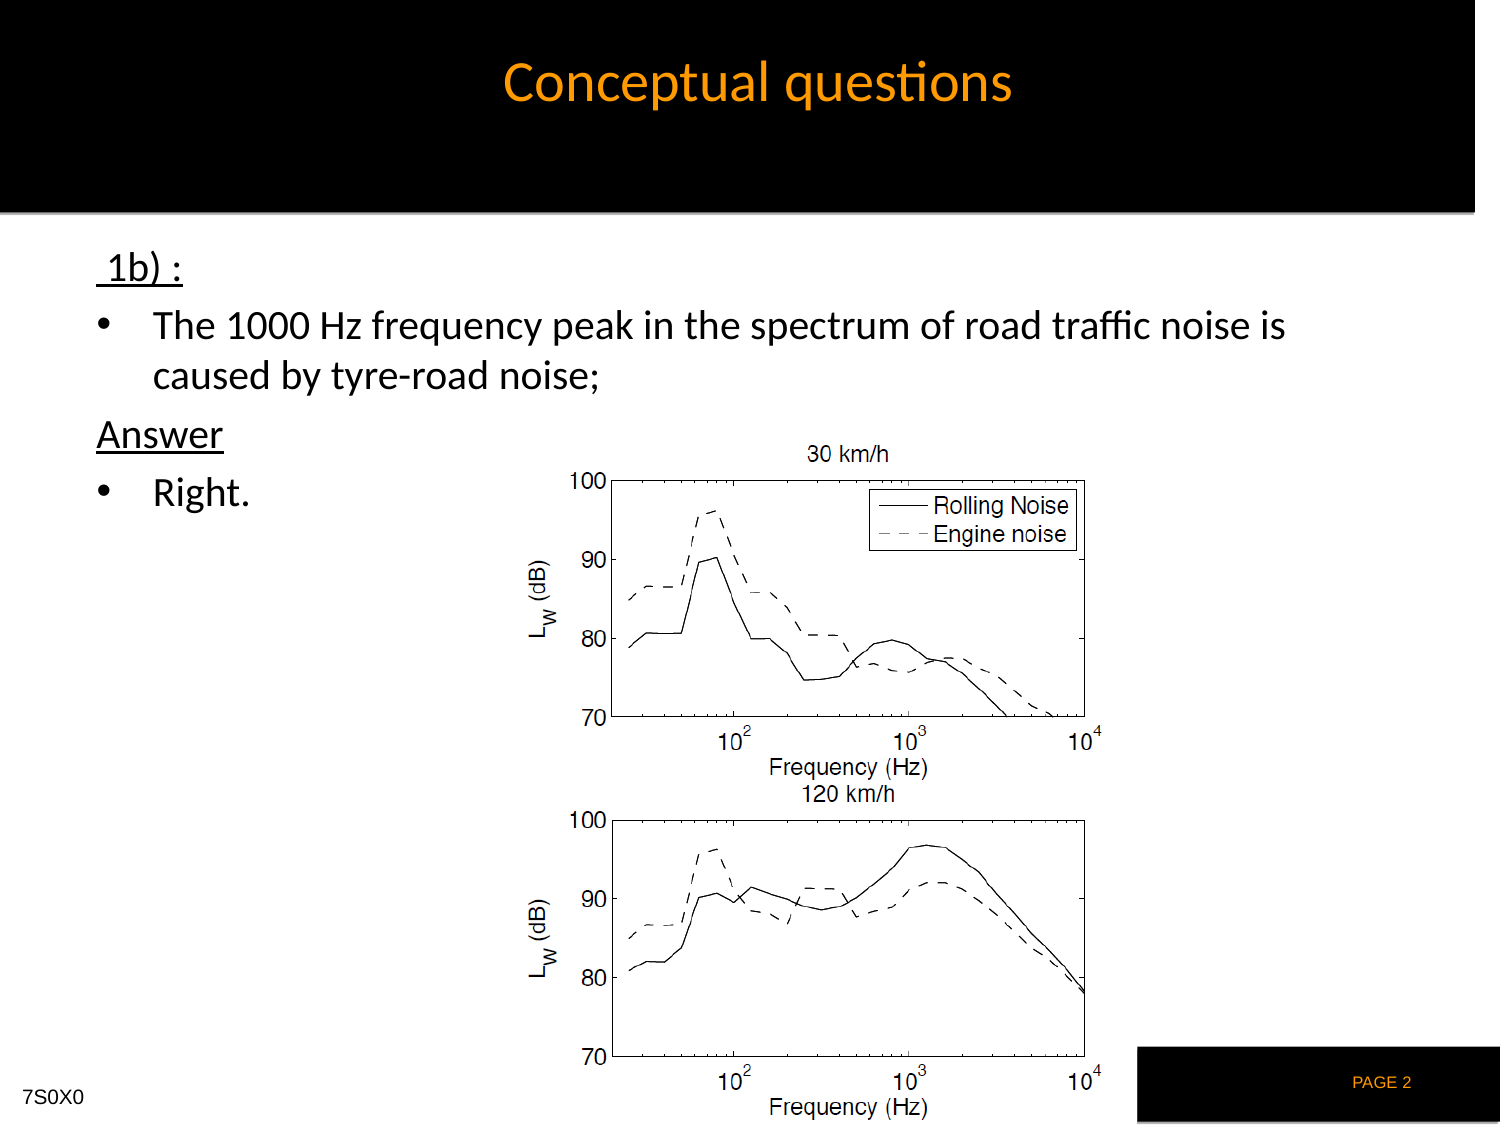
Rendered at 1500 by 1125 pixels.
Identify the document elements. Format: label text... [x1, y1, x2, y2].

text_box 7S0X0 [22, 1080, 613, 1112]
text_box PAGE 2 [1352, 1066, 1453, 1098]
picture [515, 436, 1105, 1122]
title Conceptual questions [100, 35, 1417, 187]
text_box [0, 0, 1475, 213]
text_box [1137, 1046, 1500, 1122]
list 1b) : The 1000 Hz frequency peak in the spectrum of road traffic noise is caused by tyre-road noise; Answer Right. [81, 232, 1394, 882]
